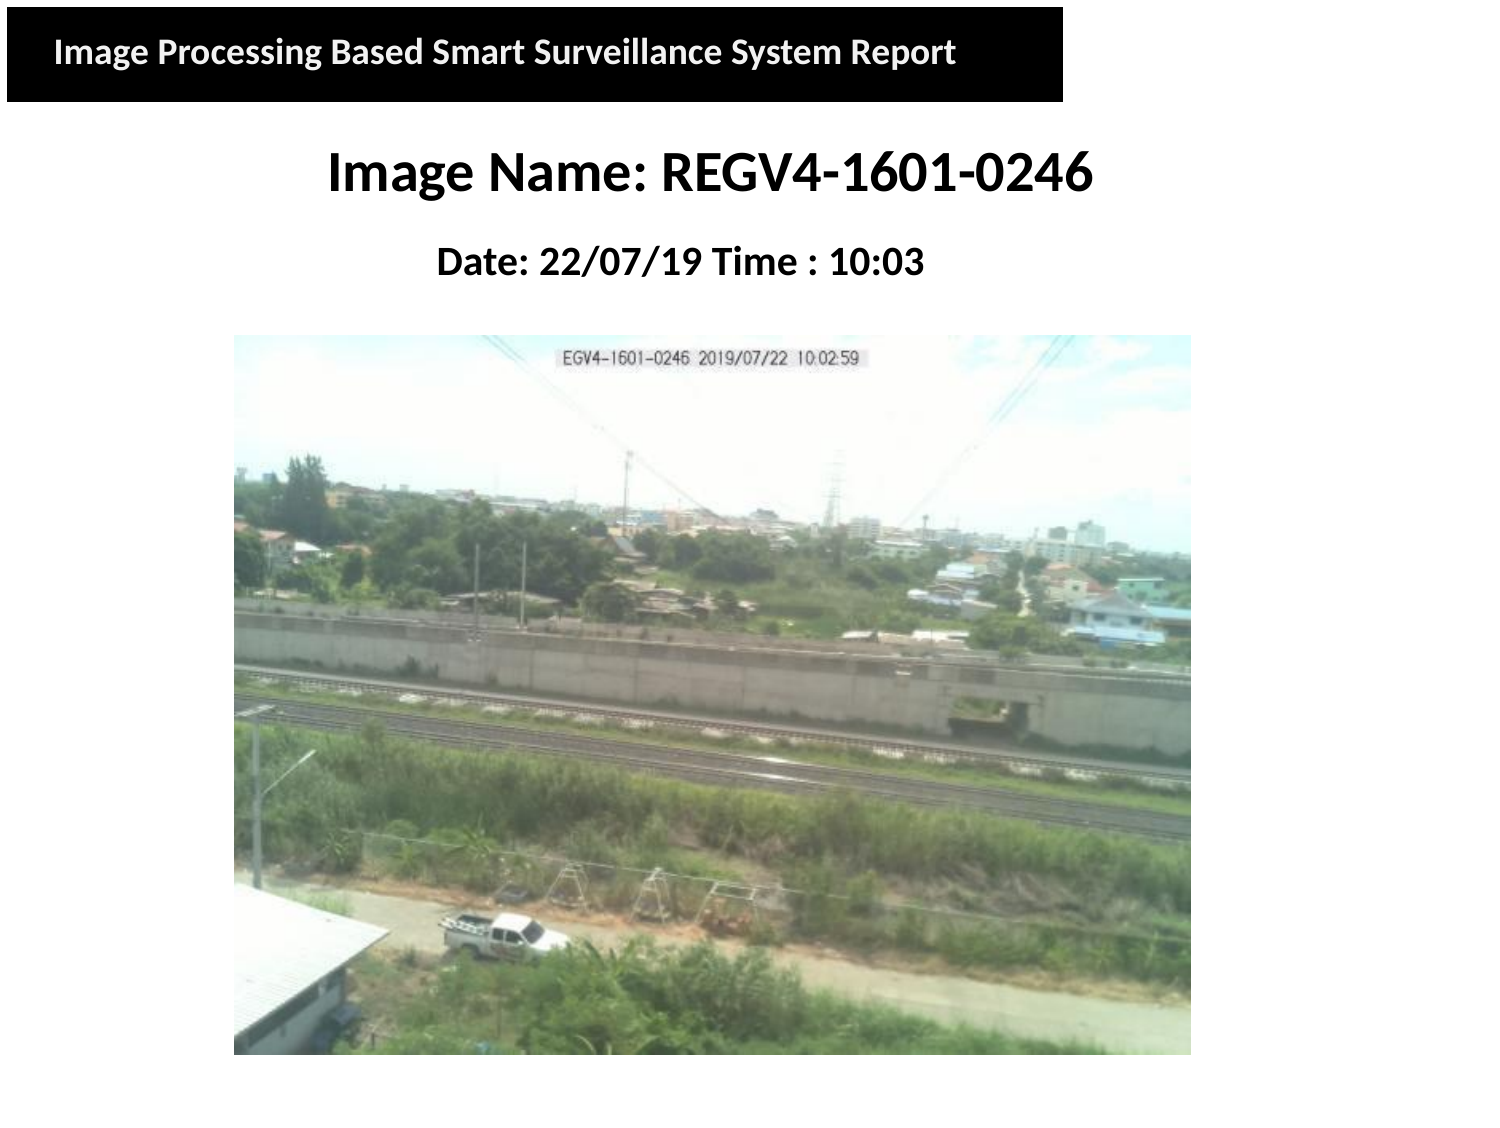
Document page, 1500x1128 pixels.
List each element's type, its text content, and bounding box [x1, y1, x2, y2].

text_box Image Name: REGV4-1601-0246 [312, 140, 1251, 335]
text_box Date: 22/07/19 Time : 10:03 [421, 234, 1360, 547]
text_box Image Processing Based Smart Surveillance System Report [39, 23, 977, 180]
picture [234, 335, 1191, 1055]
picture [7, 7, 1063, 102]
